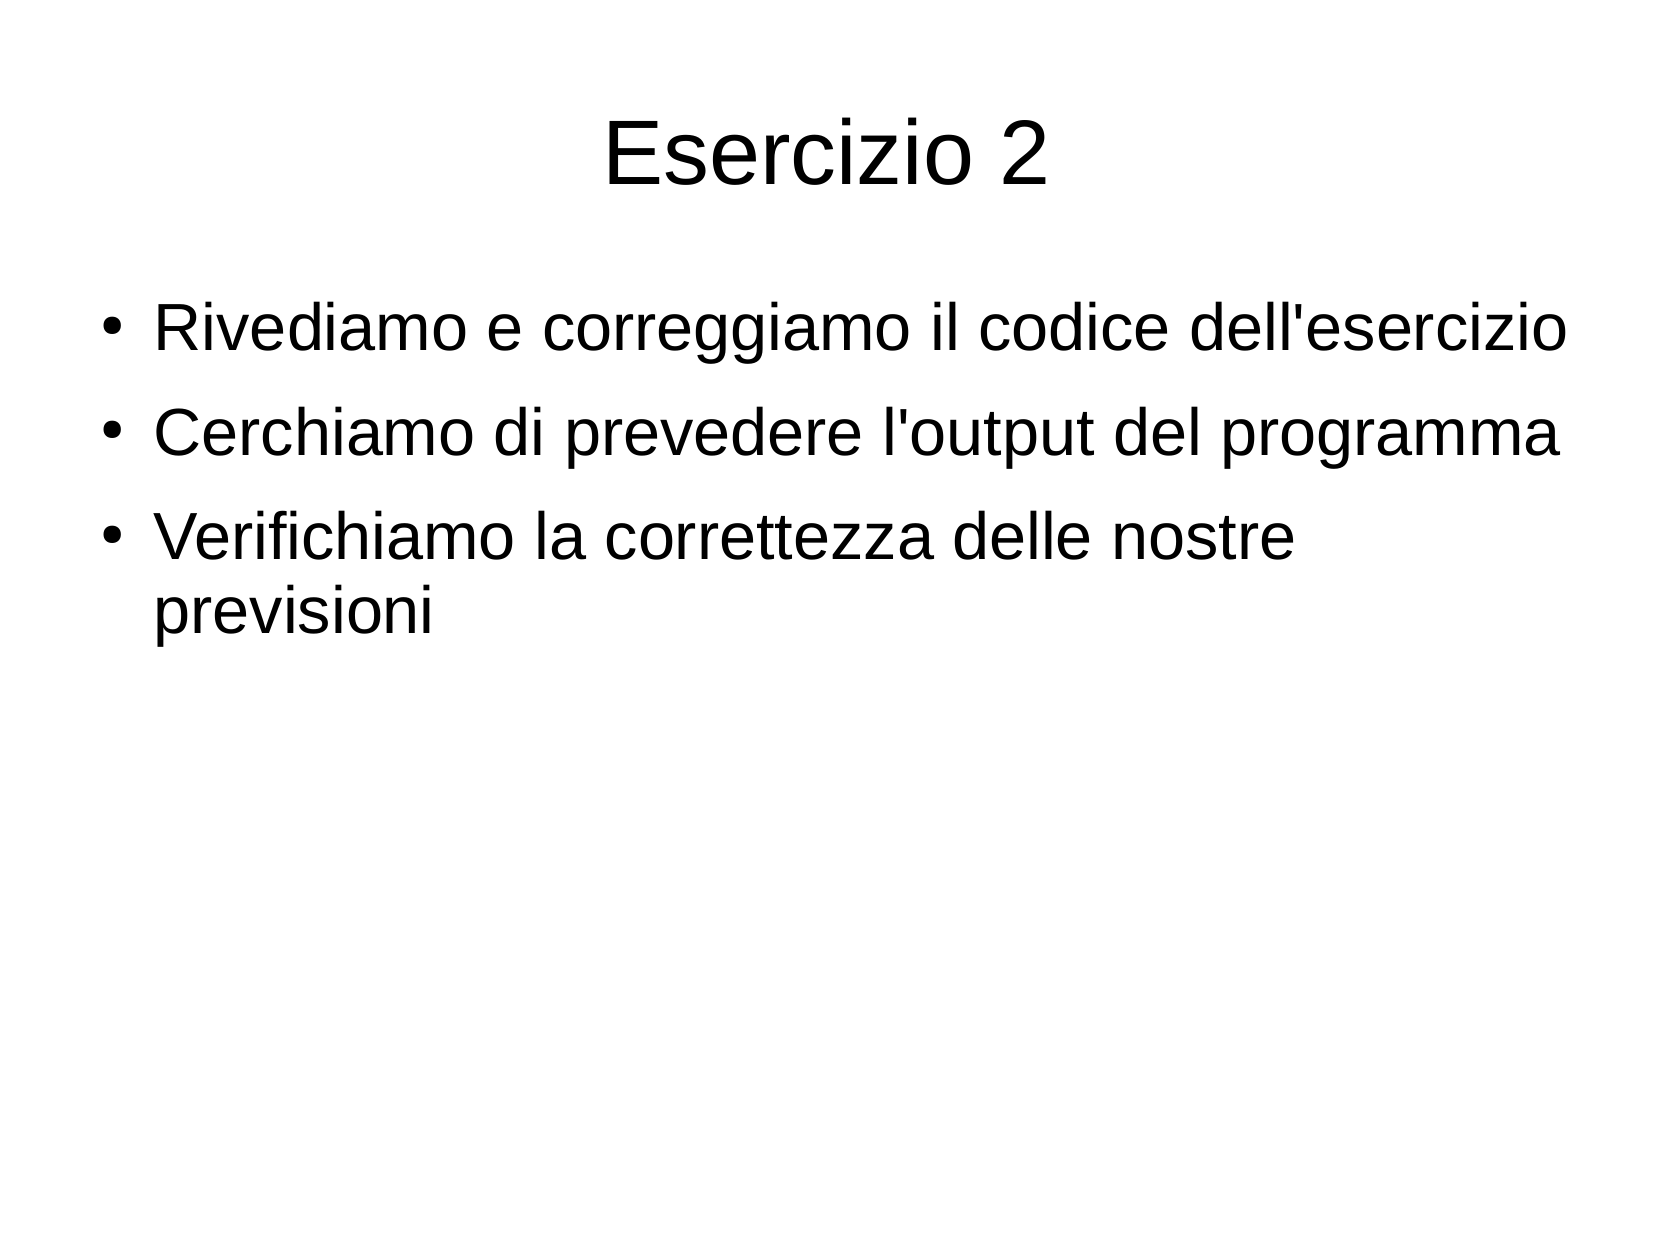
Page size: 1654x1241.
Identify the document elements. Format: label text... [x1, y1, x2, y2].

title Esercizio 2 [82, 49, 1571, 257]
list Rivediamo e correggiamo il codice dell'esercizio Cerchiamo di prevedere l'output del programma Verifichiamo la correttezza delle nostre previsioni [82, 290, 1571, 1010]
